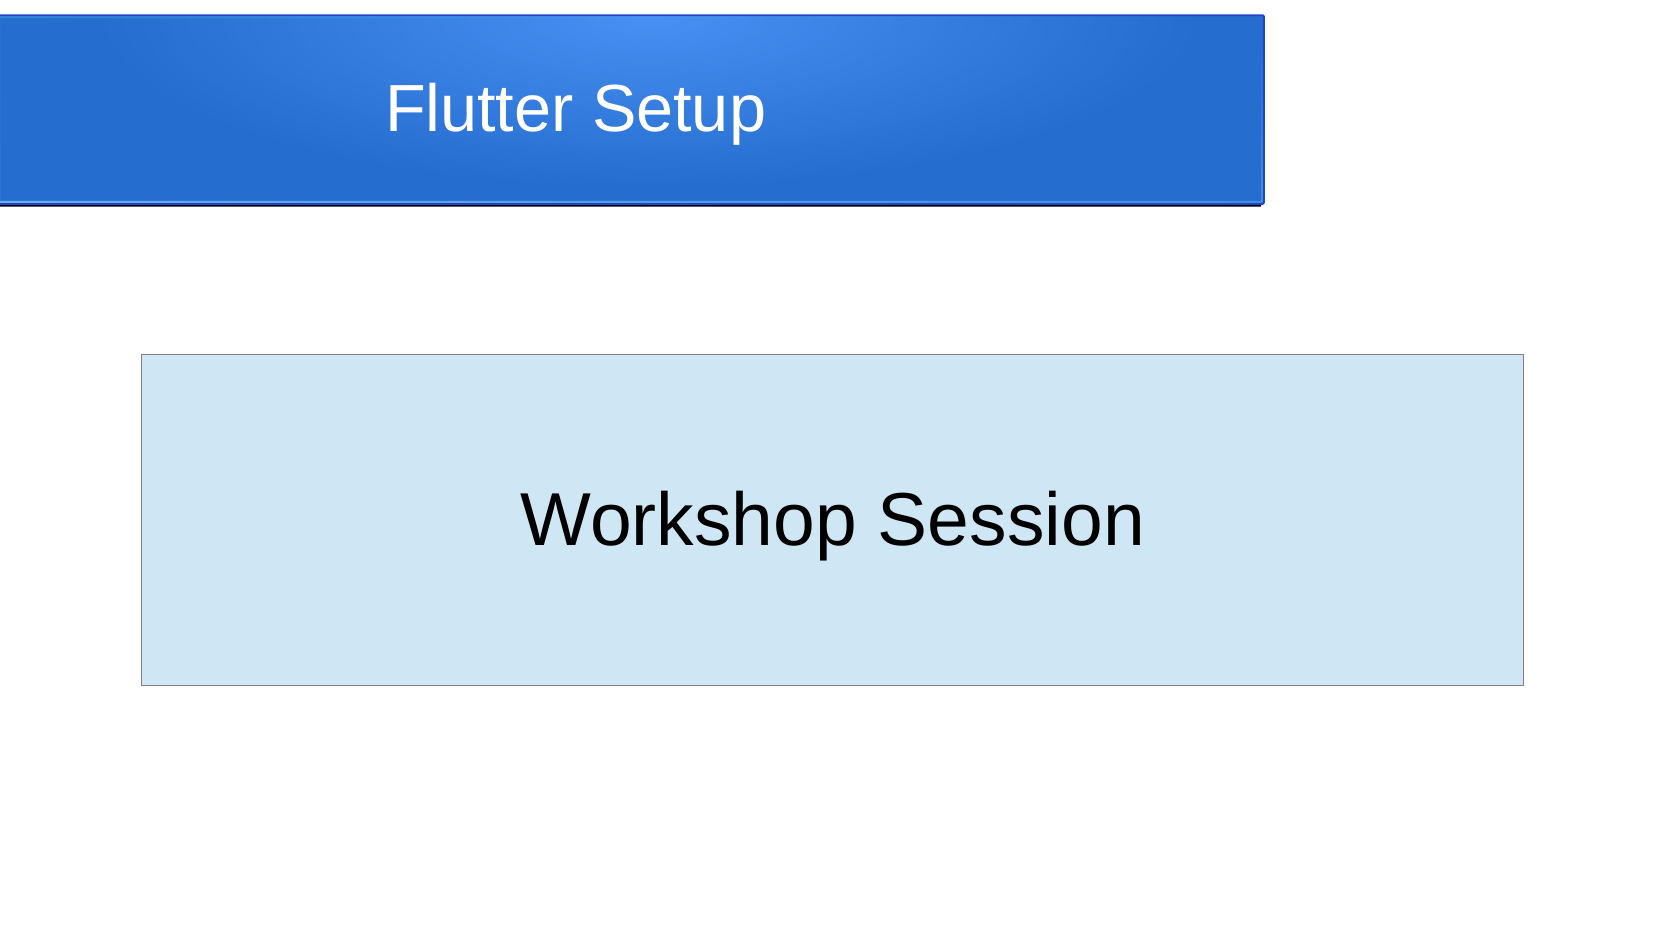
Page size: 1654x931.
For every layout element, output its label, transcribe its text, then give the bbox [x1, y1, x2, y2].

subtitle Flutter Setup [0, 0, 1152, 464]
text_box Workshop Session [141, 354, 1524, 686]
